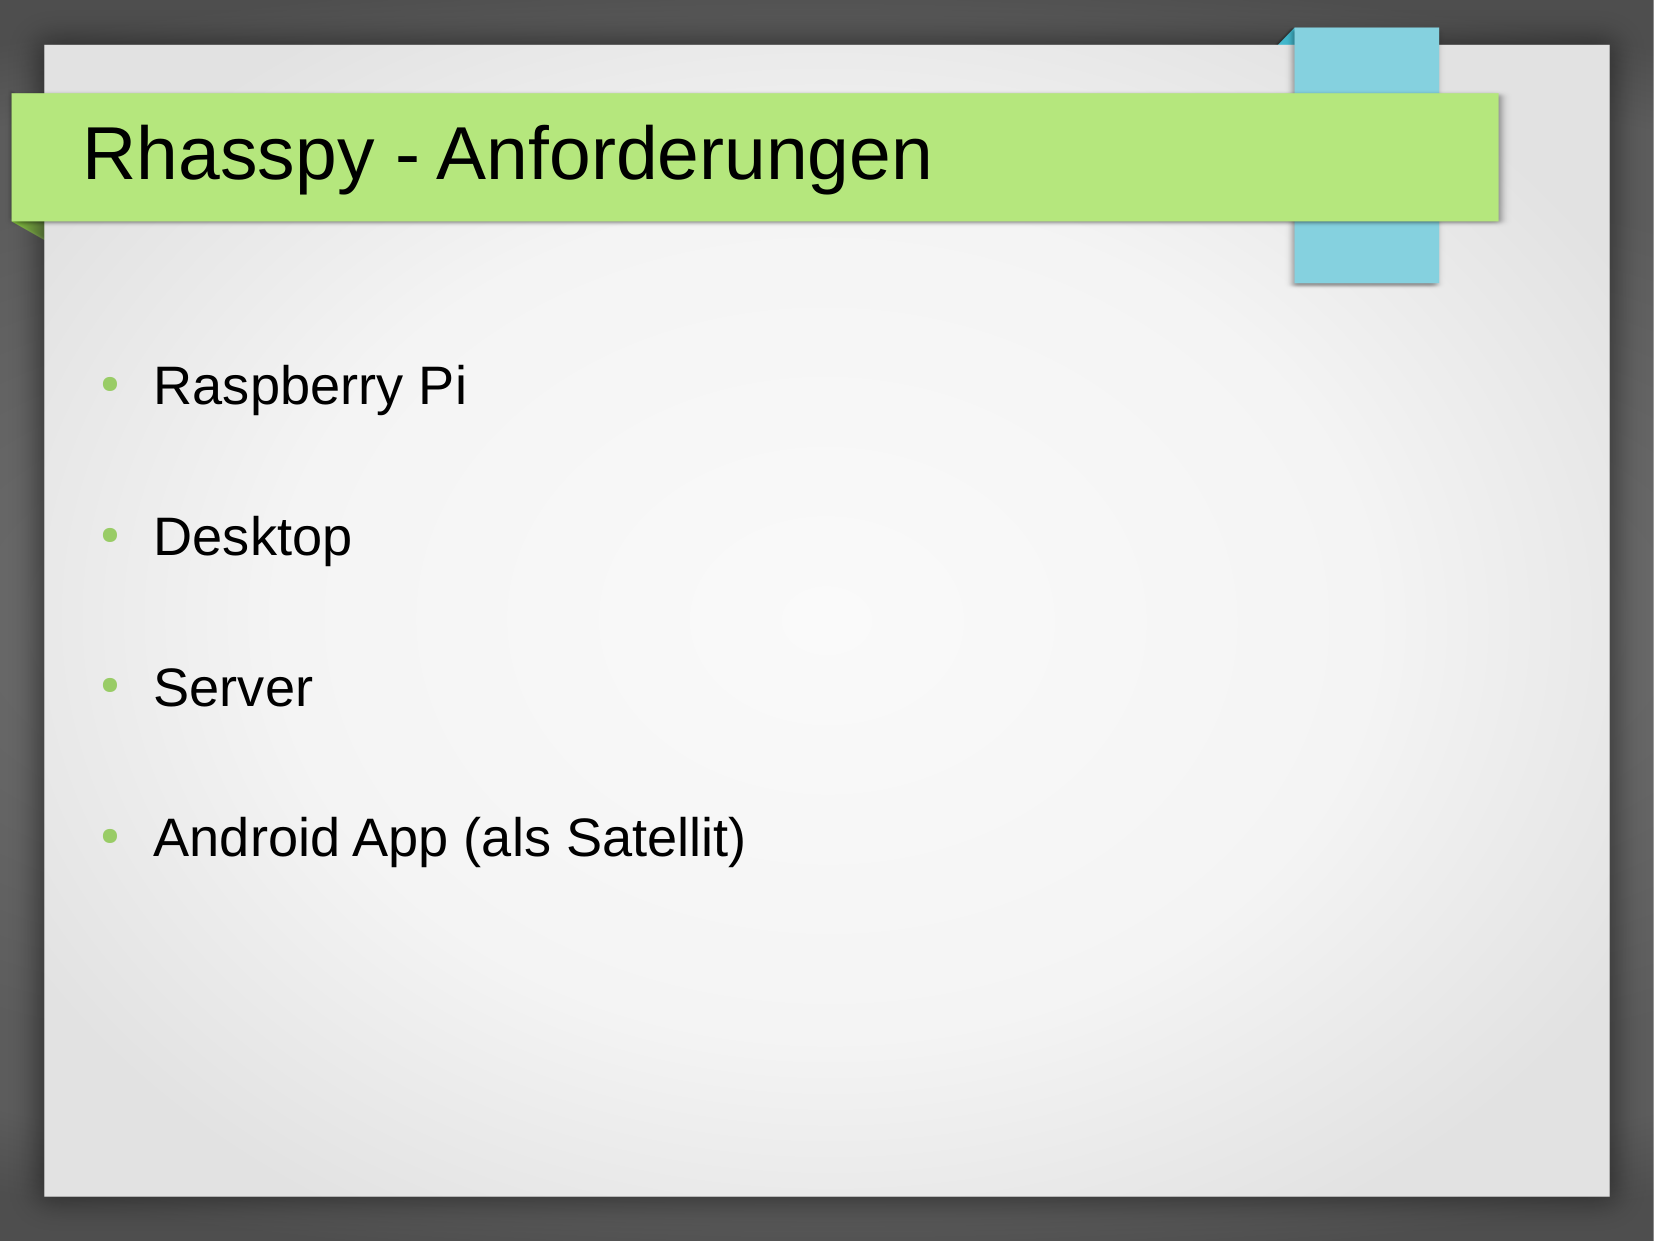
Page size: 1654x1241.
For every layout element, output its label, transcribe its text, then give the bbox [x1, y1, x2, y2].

list Raspberry Pi Desktop Server Android App (als Satellit) [82, 295, 1560, 1004]
picture [0, 0, 1654, 1241]
title Rhasspy - Anforderungen [82, 94, 1264, 213]
